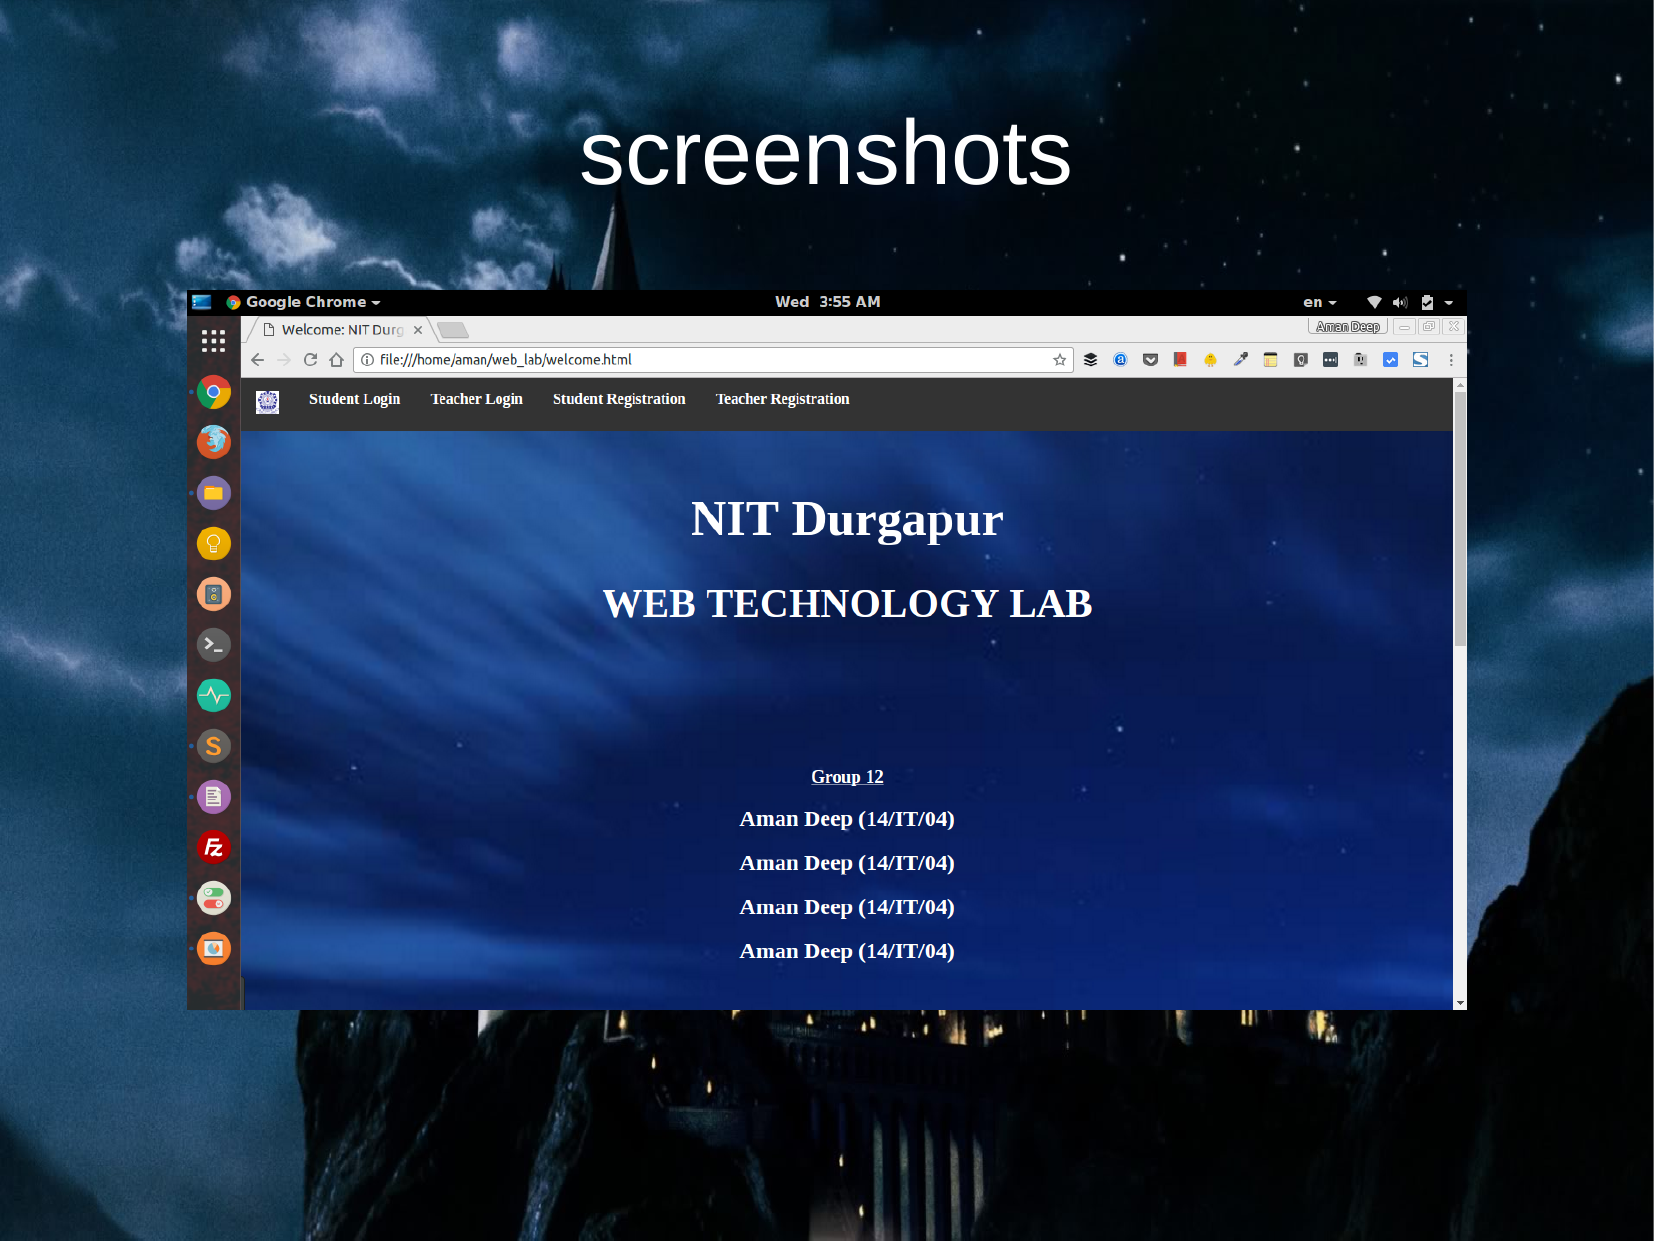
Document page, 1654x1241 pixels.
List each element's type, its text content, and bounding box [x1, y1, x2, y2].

title screenshots [82, 49, 1571, 257]
picture [0, 0, 1654, 1241]
